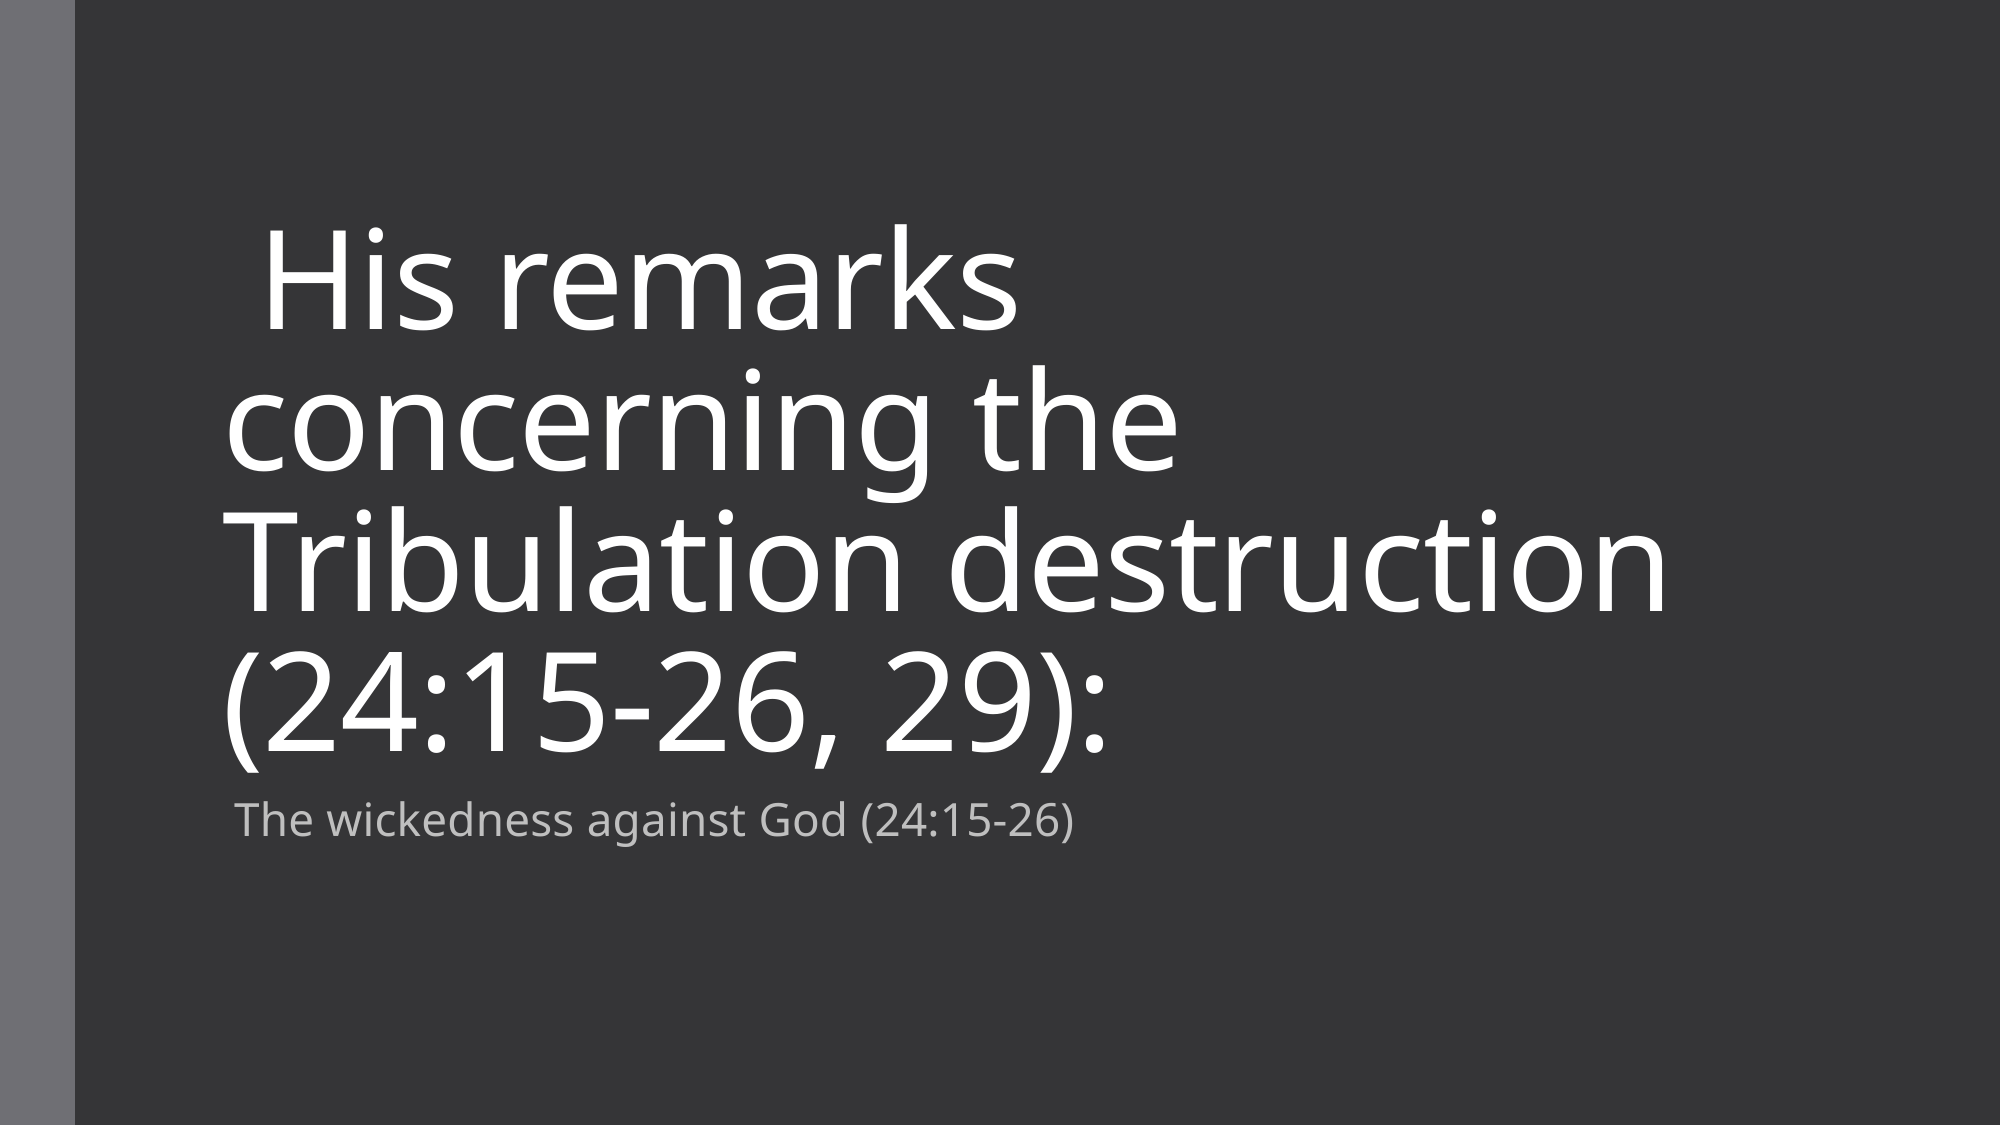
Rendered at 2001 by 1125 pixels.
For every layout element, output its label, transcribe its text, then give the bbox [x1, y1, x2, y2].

title His remarks concerning the Tribulation destruction (24:15-26, 29): [206, 124, 1752, 787]
subtitle The wickedness against God (24:15-26) [206, 787, 1752, 1066]
